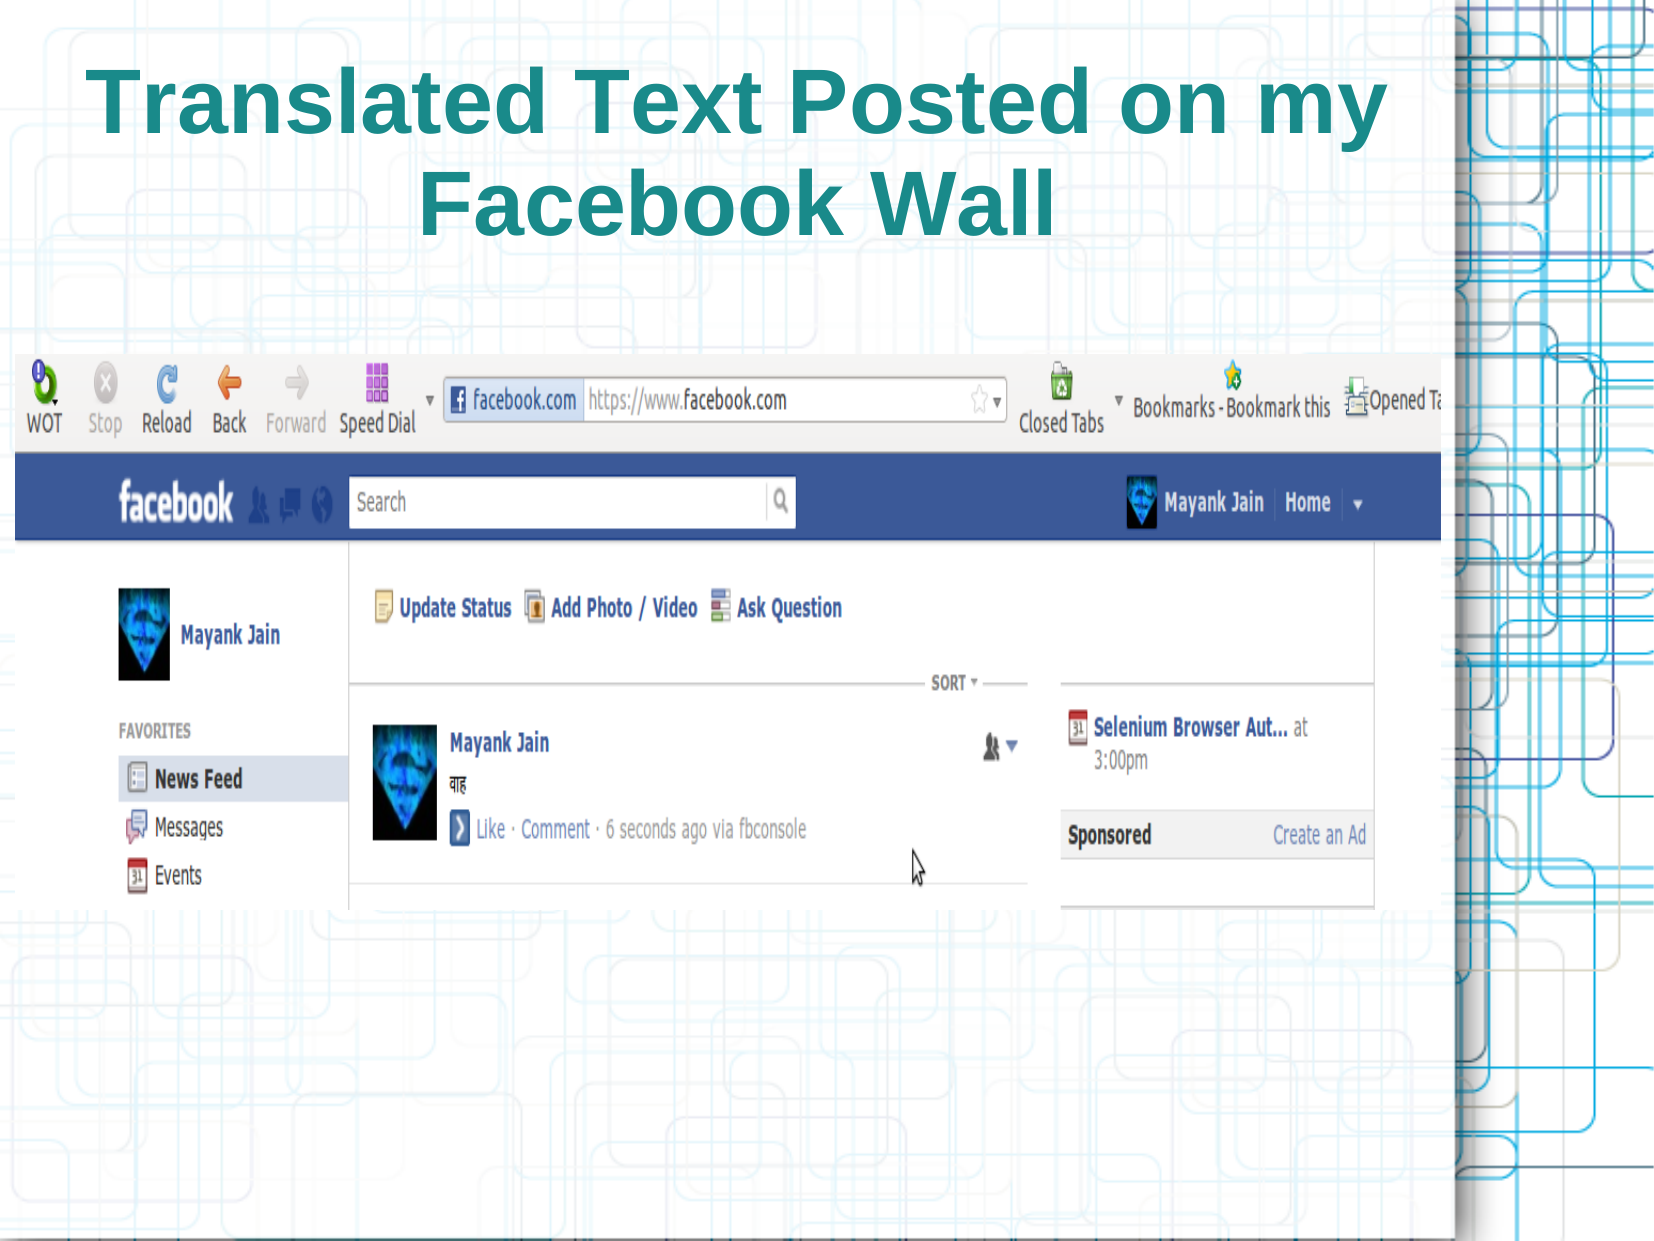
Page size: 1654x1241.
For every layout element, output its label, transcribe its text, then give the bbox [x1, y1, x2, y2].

title Translated Text Posted on my Facebook Wall [59, 49, 1418, 257]
picture [0, 0, 1654, 1241]
